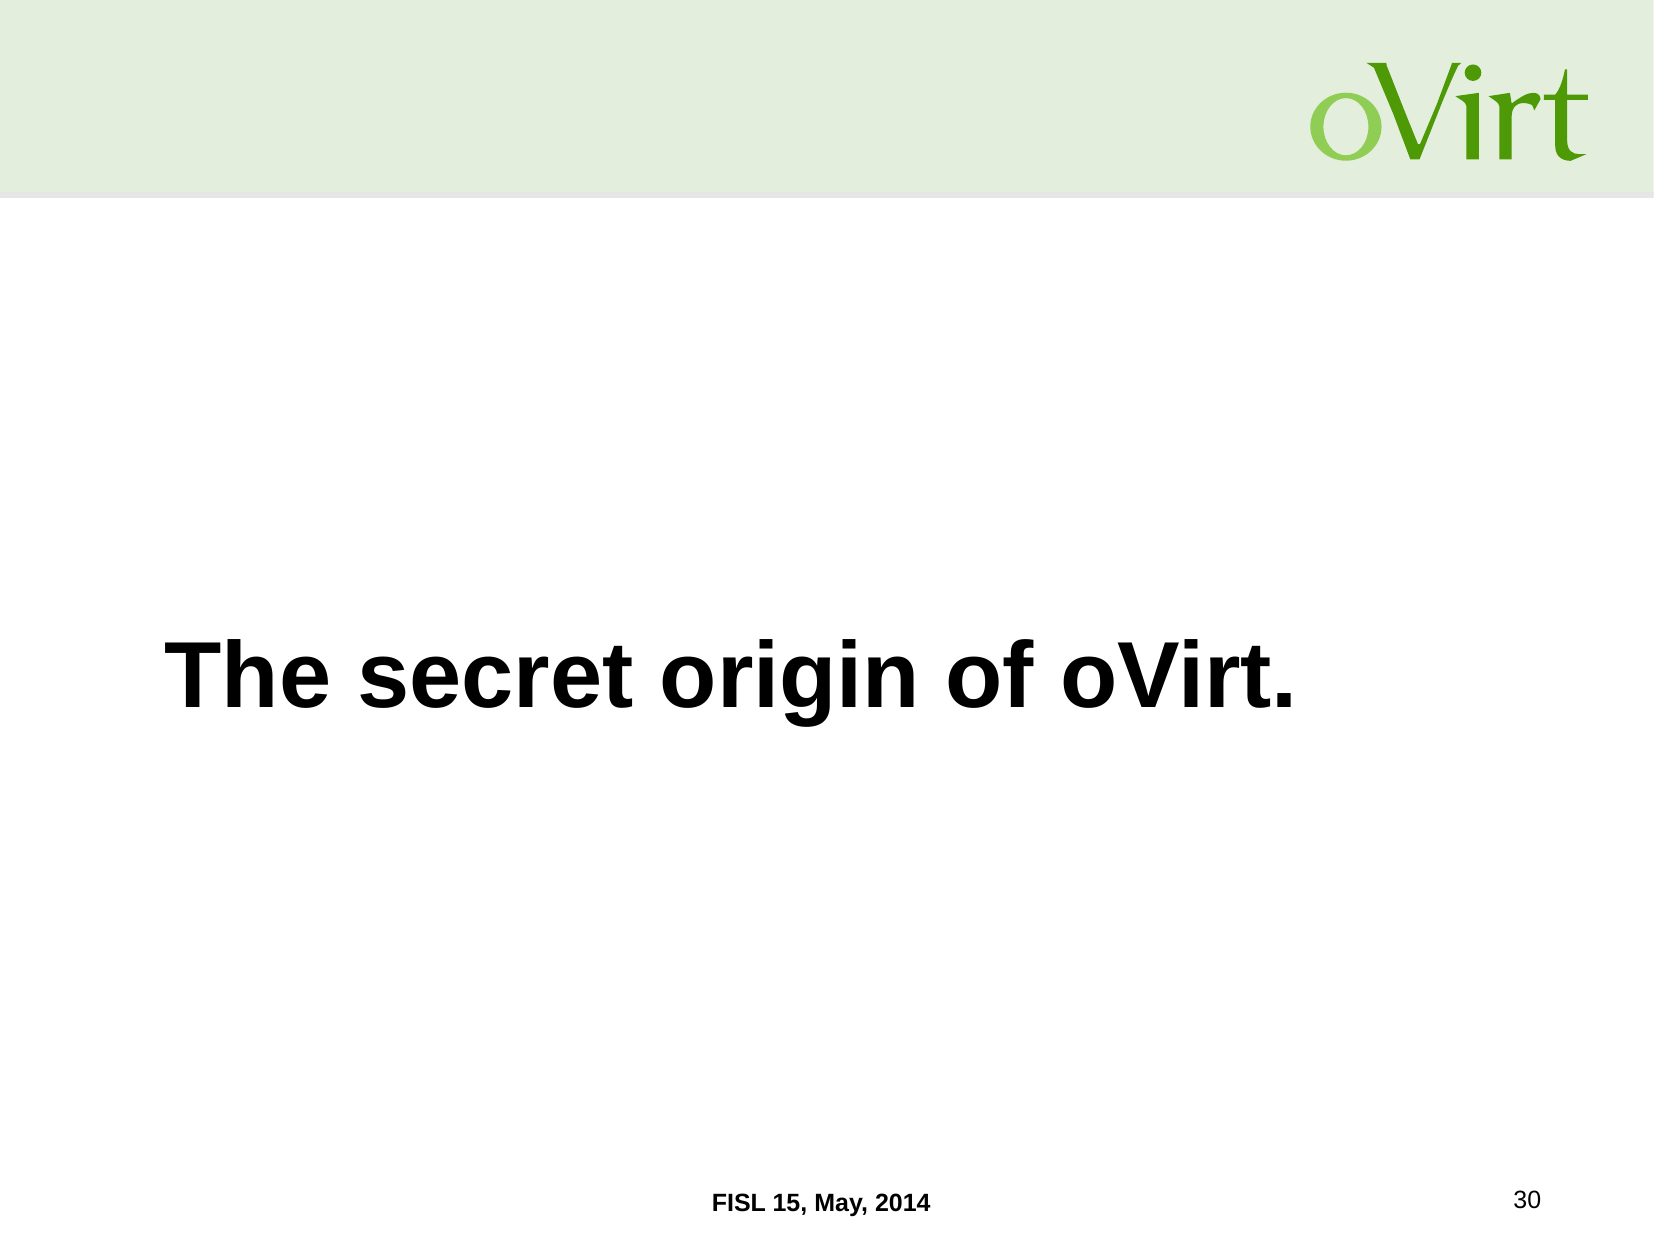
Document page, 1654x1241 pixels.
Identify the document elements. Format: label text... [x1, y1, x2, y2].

text_box The secret origin of oVirt. [150, 615, 1654, 750]
